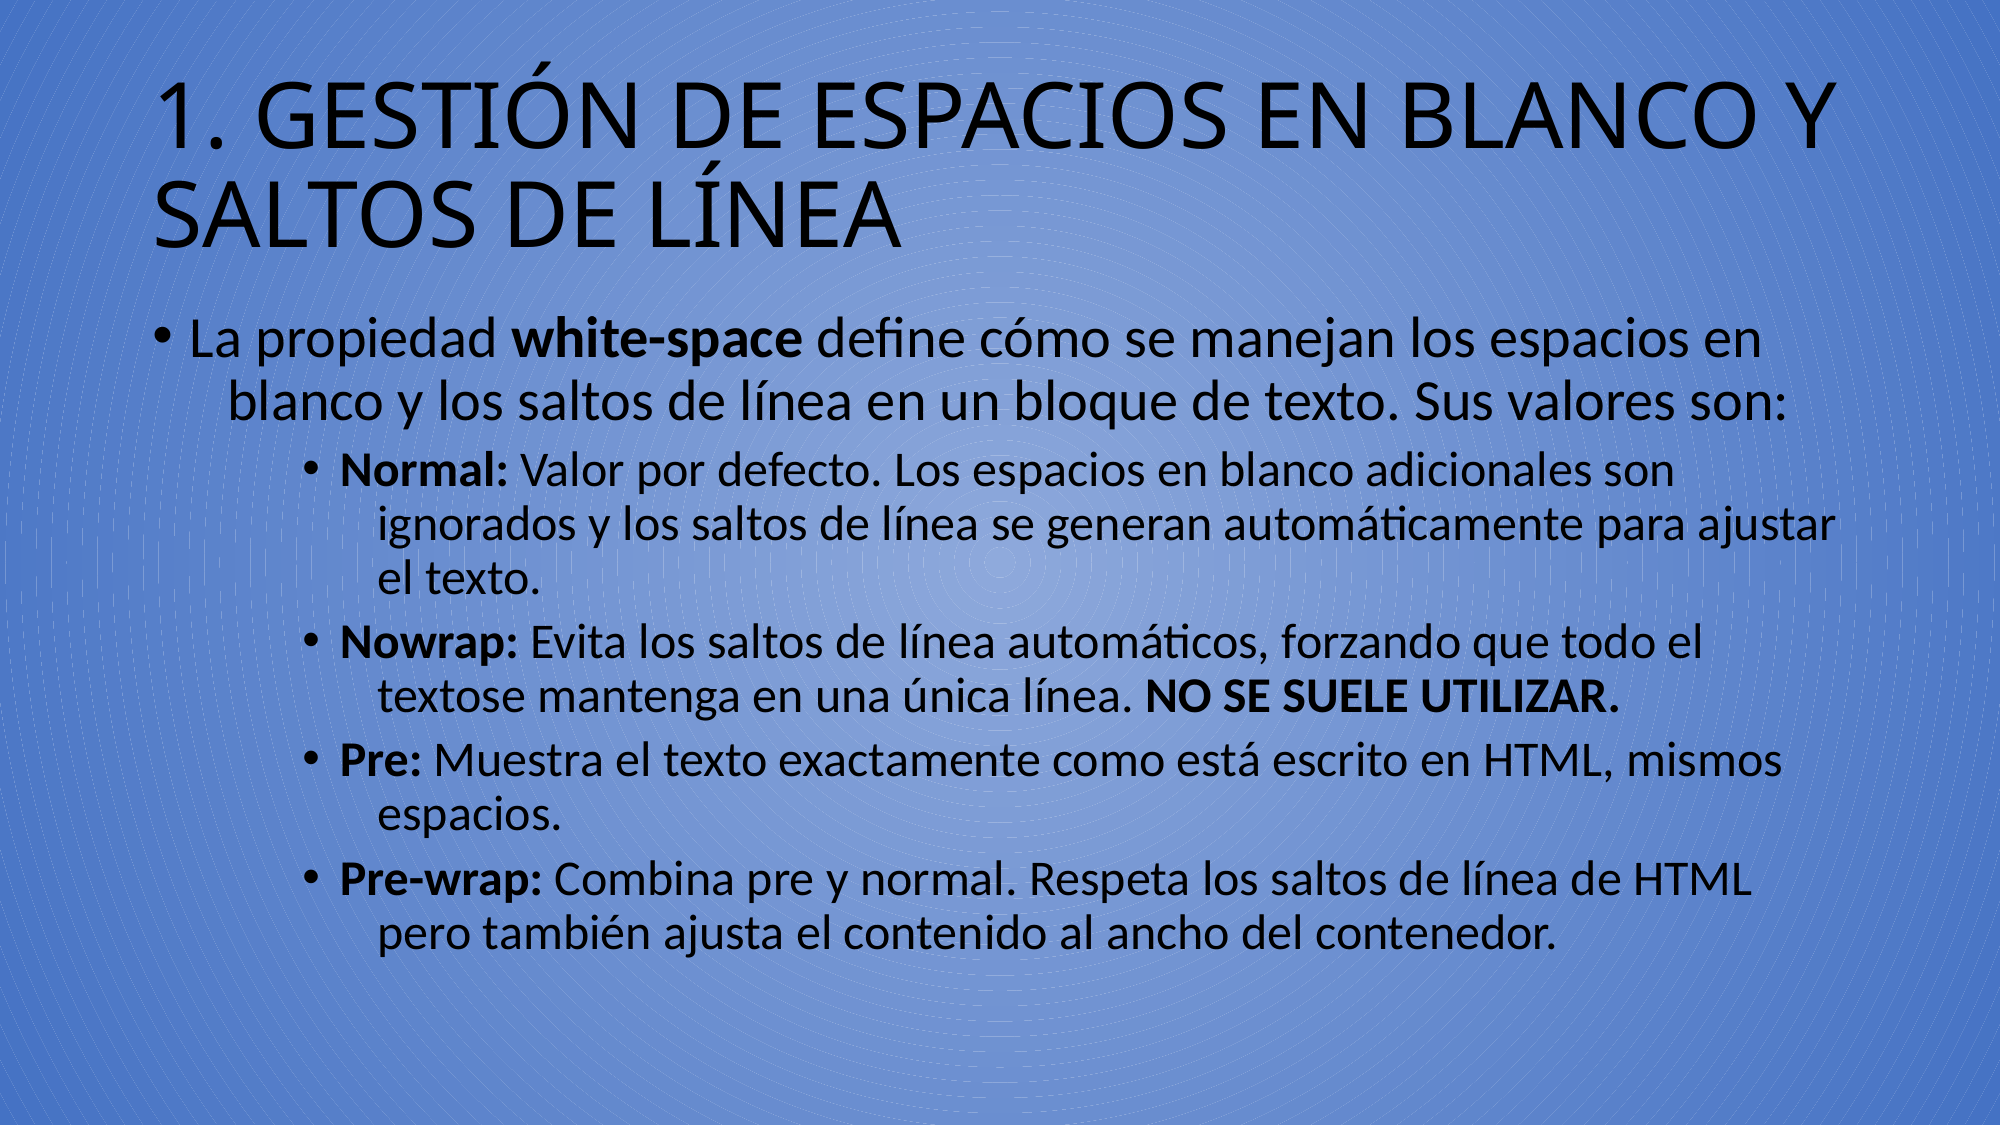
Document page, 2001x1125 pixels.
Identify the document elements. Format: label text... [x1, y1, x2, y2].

title 1. GESTIÓN DE ESPACIOS EN BLANCO Y SALTOS DE LÍNEA [137, 59, 1863, 278]
list La propiedad white-space define cómo se manejan los espacios en blanco y los saltos de línea en un bloque de texto. Sus valores son: Normal: Valor por defecto. Los espacios en blanco adicionales son ignorados y los saltos de línea se generan automáticamente para ajustar el texto. Nowrap: Evita los saltos de línea automáticos, forzando que todo el textose mantenga en una única línea. NO SE SUELE UTILIZAR. Pre: Muestra el texto exactamente como está escrito en HTML, mismos espacios. Pre-wrap: Combina pre y normal. Respeta los saltos de línea de HTML pero también ajusta el contenido al ancho del contenedor. [137, 299, 1863, 1014]
